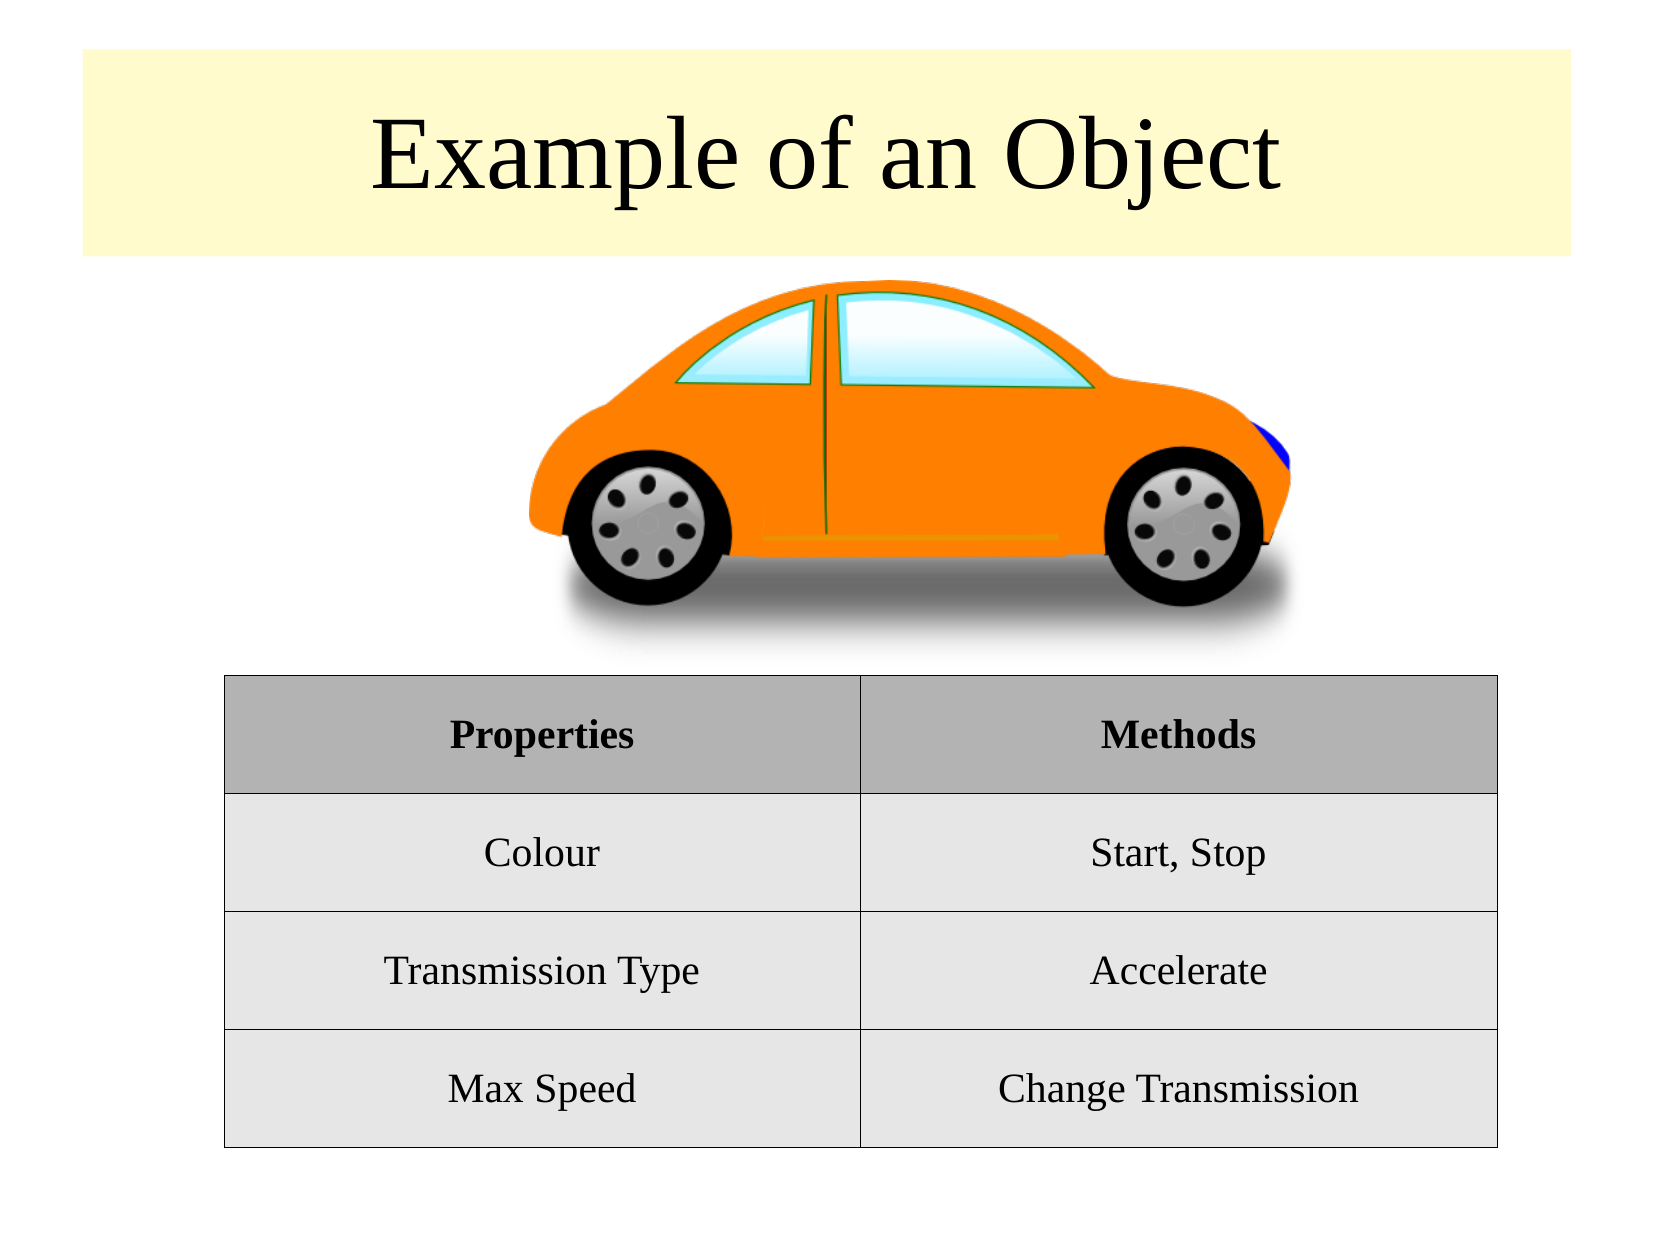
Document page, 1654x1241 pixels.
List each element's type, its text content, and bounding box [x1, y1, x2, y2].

table_cell Colour [225, 794, 860, 911]
table_cell Max Speed [225, 1030, 860, 1147]
table_cell Accelerate [861, 912, 1497, 1029]
table_cell Change Transmission [861, 1030, 1497, 1147]
picture [529, 280, 1306, 667]
title Example of an Object [82, 49, 1571, 257]
table_cell Transmission Type [225, 912, 860, 1029]
table_cell Start, Stop [861, 794, 1497, 911]
table_header Methods [861, 676, 1497, 793]
table_header Properties [225, 676, 860, 793]
